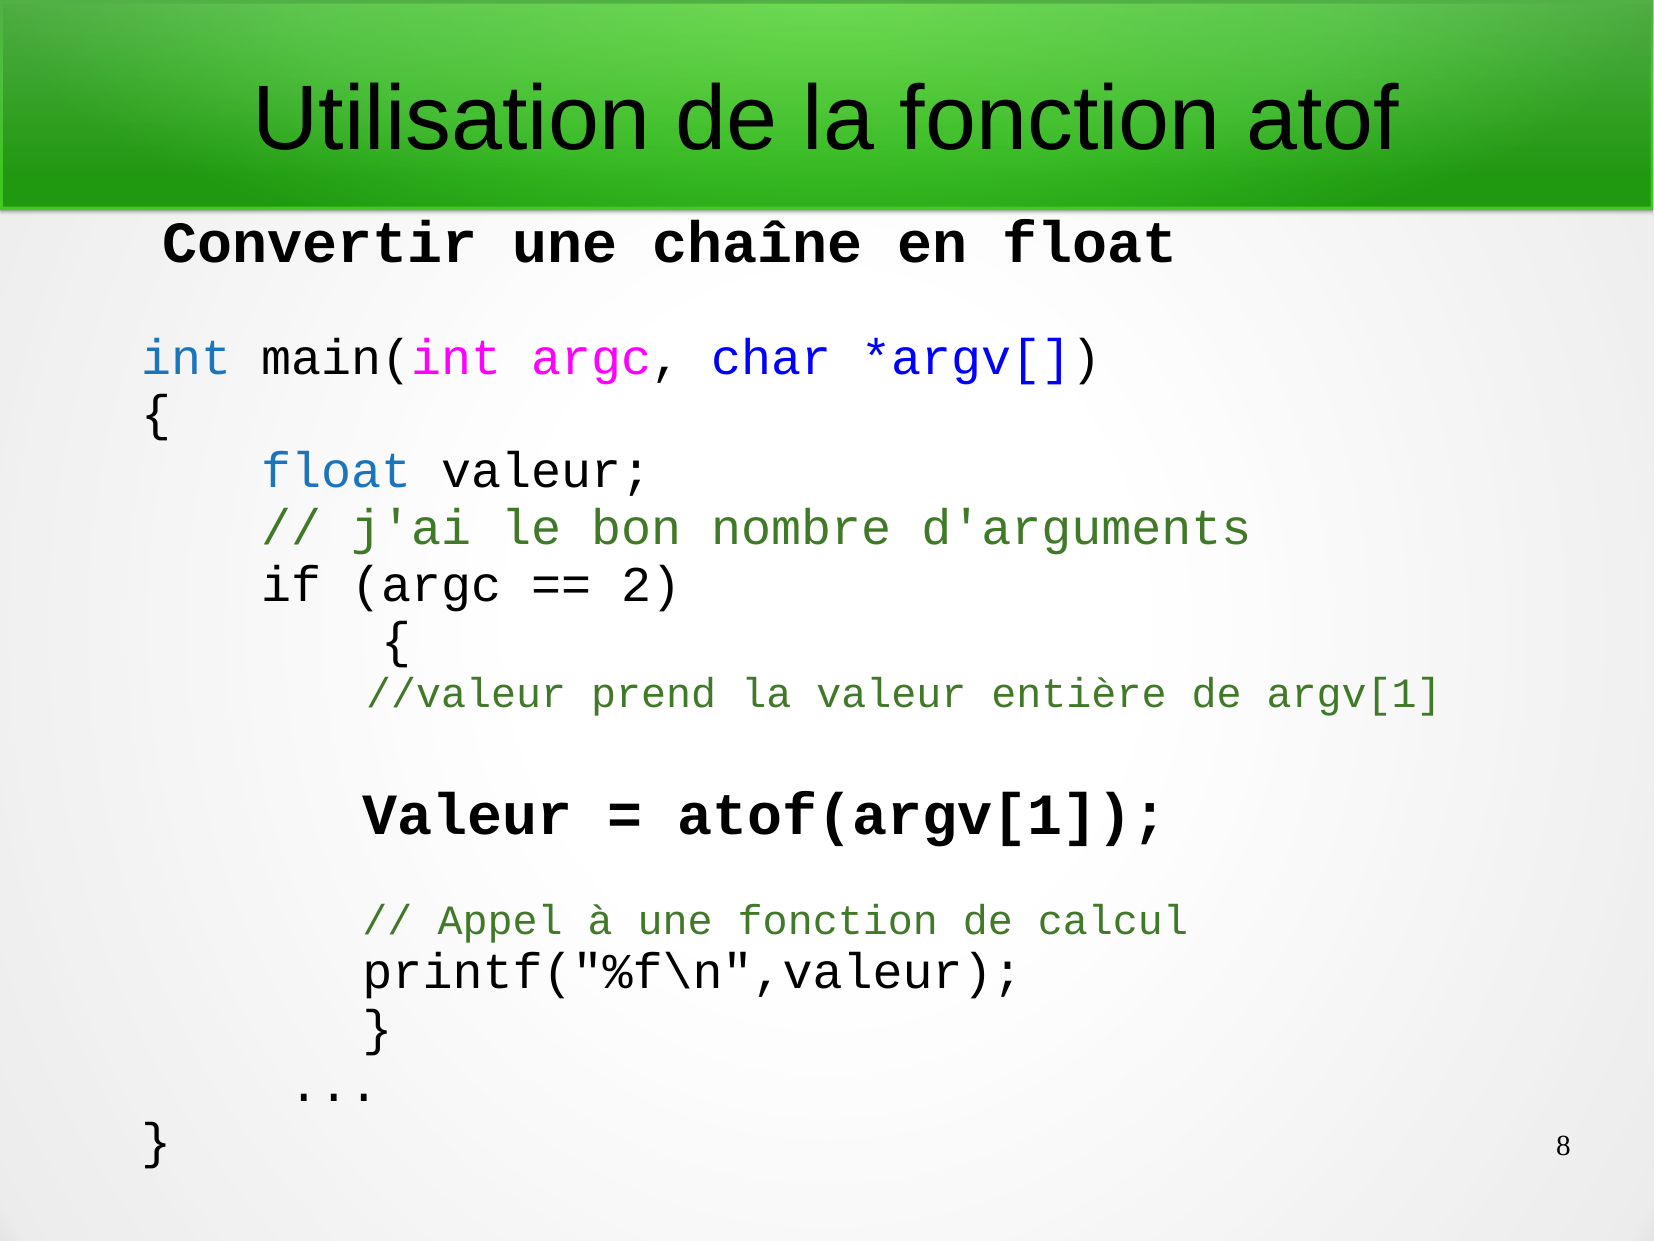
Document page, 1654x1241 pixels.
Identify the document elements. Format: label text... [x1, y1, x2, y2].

text_box int main(int argc, char *argv[]) { float valeur; // j'ai le bon nombre d'arguments if (argc == 2) { //valeur prend la valeur entière de argv[1] Valeur = atof(argv[1]); // Appel à une fonction de calcul printf("%f\n",valeur); } ... } [126, 324, 1506, 1182]
title Utilisation de la fonction atof [82, 47, 1571, 189]
text_box Convertir une chaîne en float [147, 206, 1506, 288]
